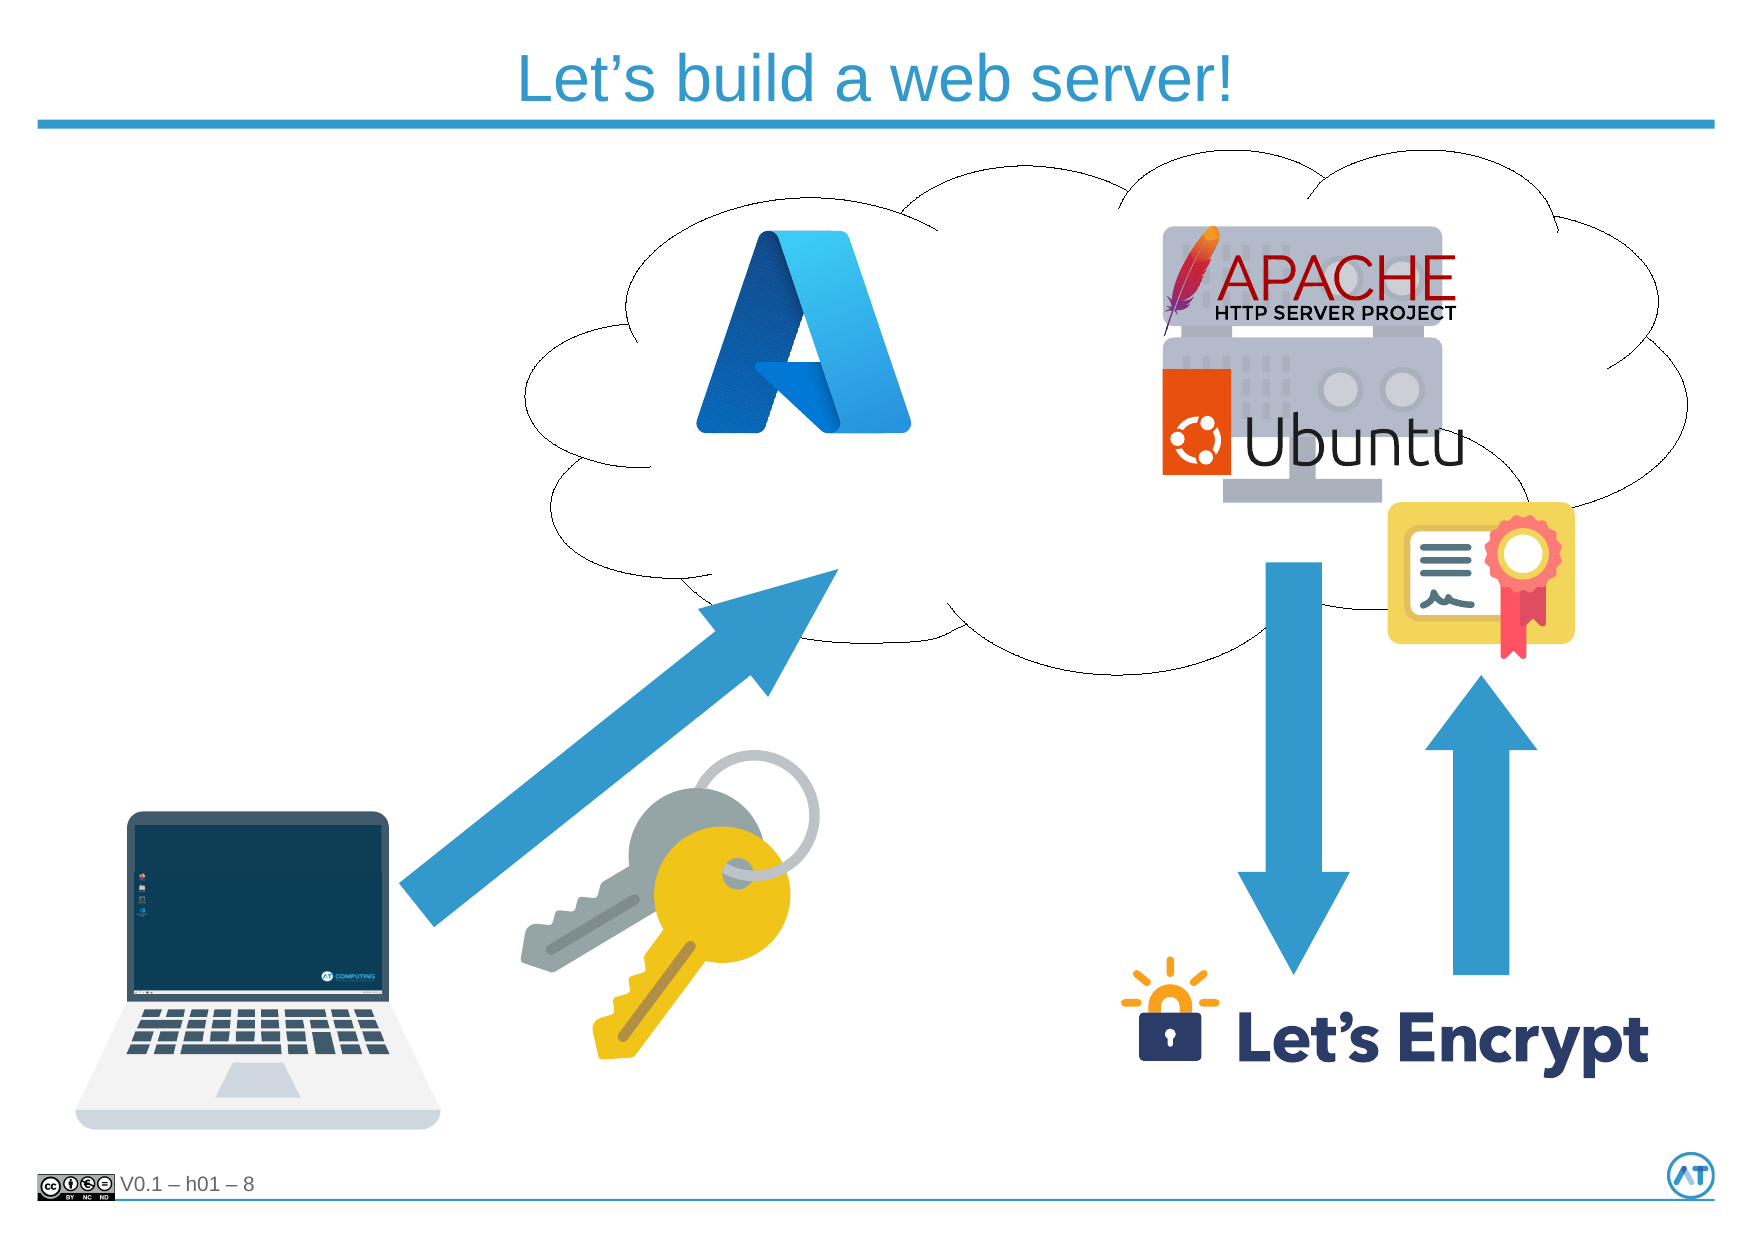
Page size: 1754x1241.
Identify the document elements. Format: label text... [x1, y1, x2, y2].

text_box [566, 568, 839, 750]
picture [1118, 953, 1651, 1082]
text_box [1424, 675, 1538, 976]
picture [1667, 1152, 1715, 1199]
title Let’s build a web server! [37, 37, 1715, 120]
picture [75, 787, 441, 1154]
text_box [1237, 562, 1351, 976]
picture [685, 214, 922, 451]
text_box [398, 790, 515, 928]
picture [515, 750, 826, 1060]
picture [1162, 225, 1576, 676]
text_box [134, 825, 382, 873]
picture [37, 1174, 115, 1201]
